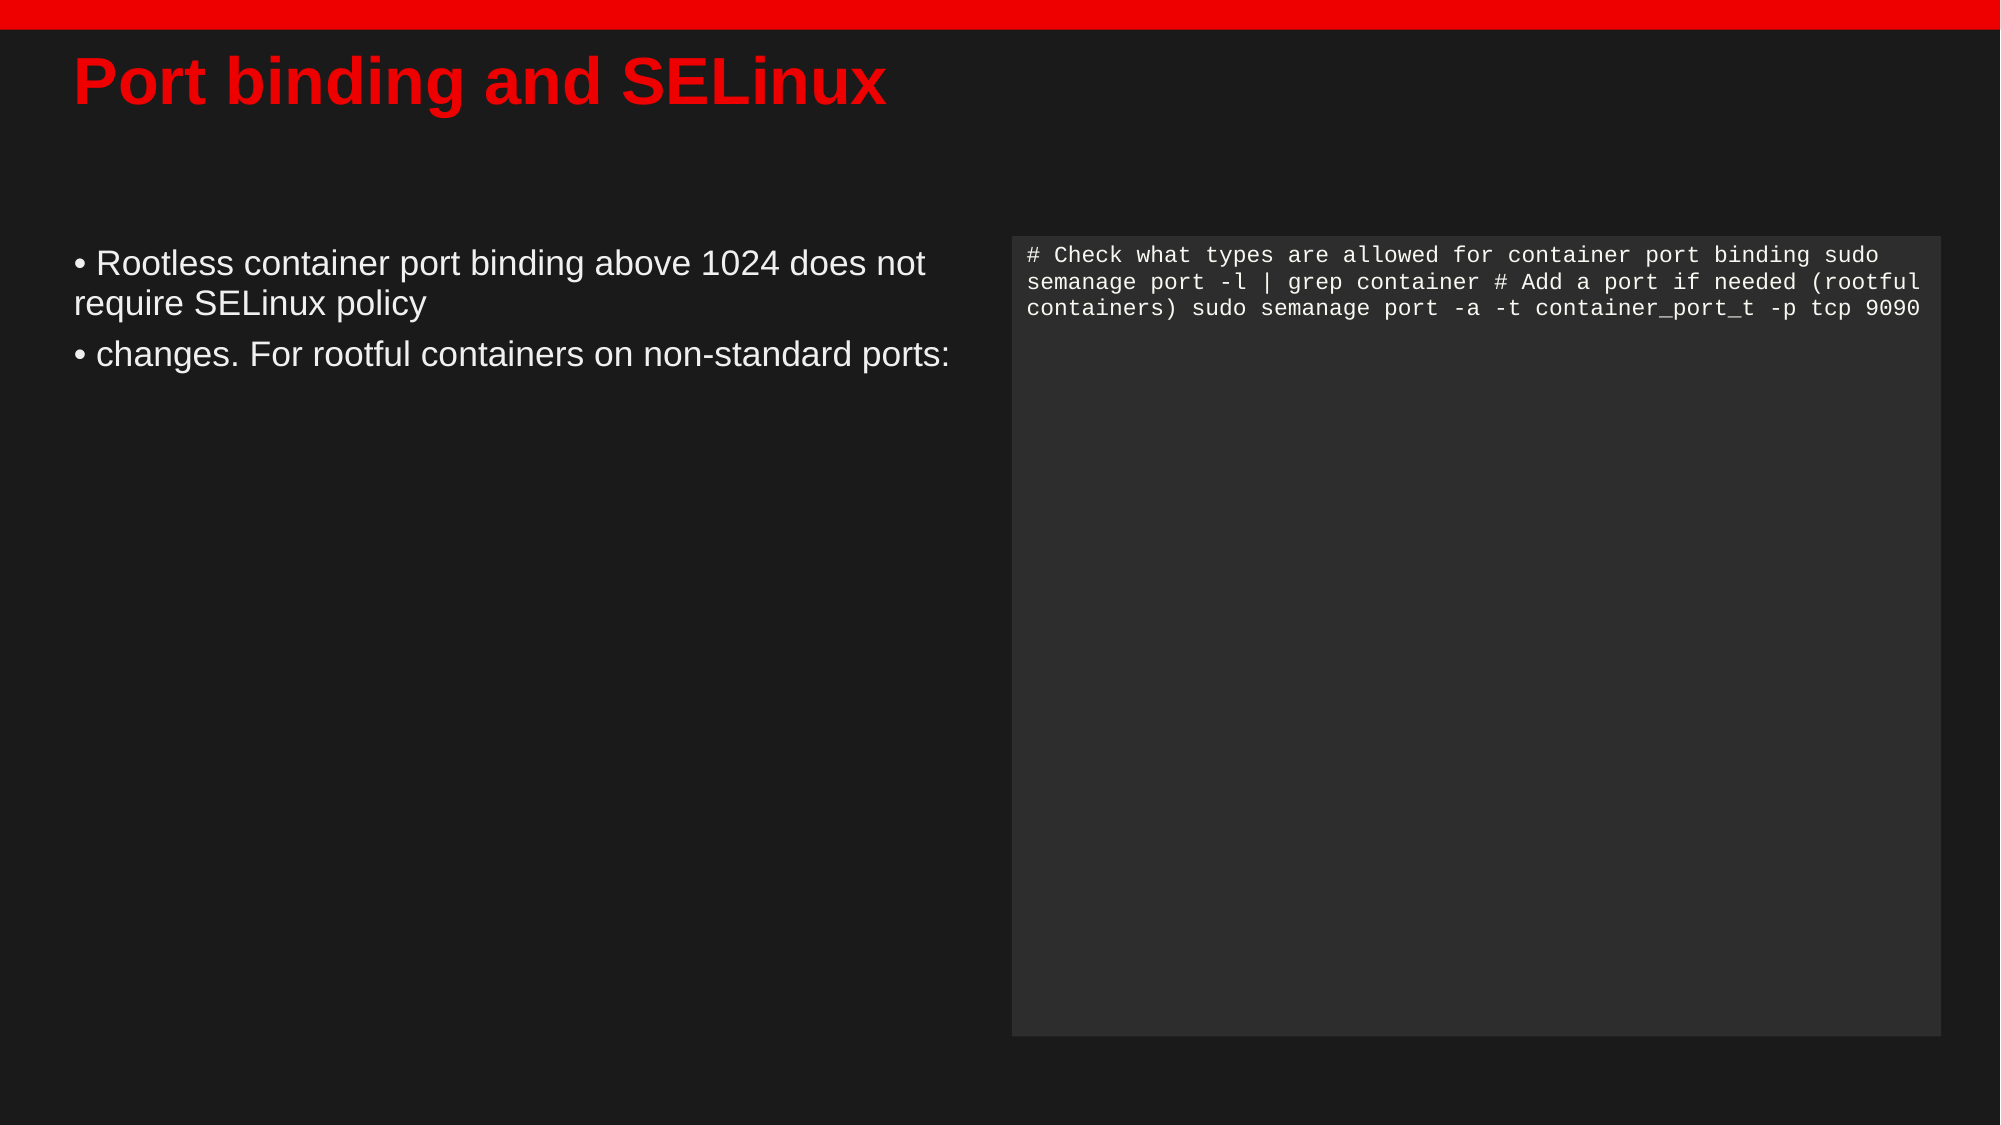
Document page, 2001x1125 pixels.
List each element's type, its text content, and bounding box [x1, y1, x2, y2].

text_box Port binding and SELinux [59, 36, 1942, 208]
text_box # Check what types are allowed for container port binding sudo semanage port -l | grep container # Add a port if needed (rootful containers) sudo semanage port -a -t container_port_t -p tcp 9090 [1011, 236, 1942, 1037]
text_box • Rootless container port binding above 1024 does not require SELinux policy • changes. For rootful containers on non-standard ports: [59, 236, 989, 1037]
text_box [0, 0, 2001, 30]
